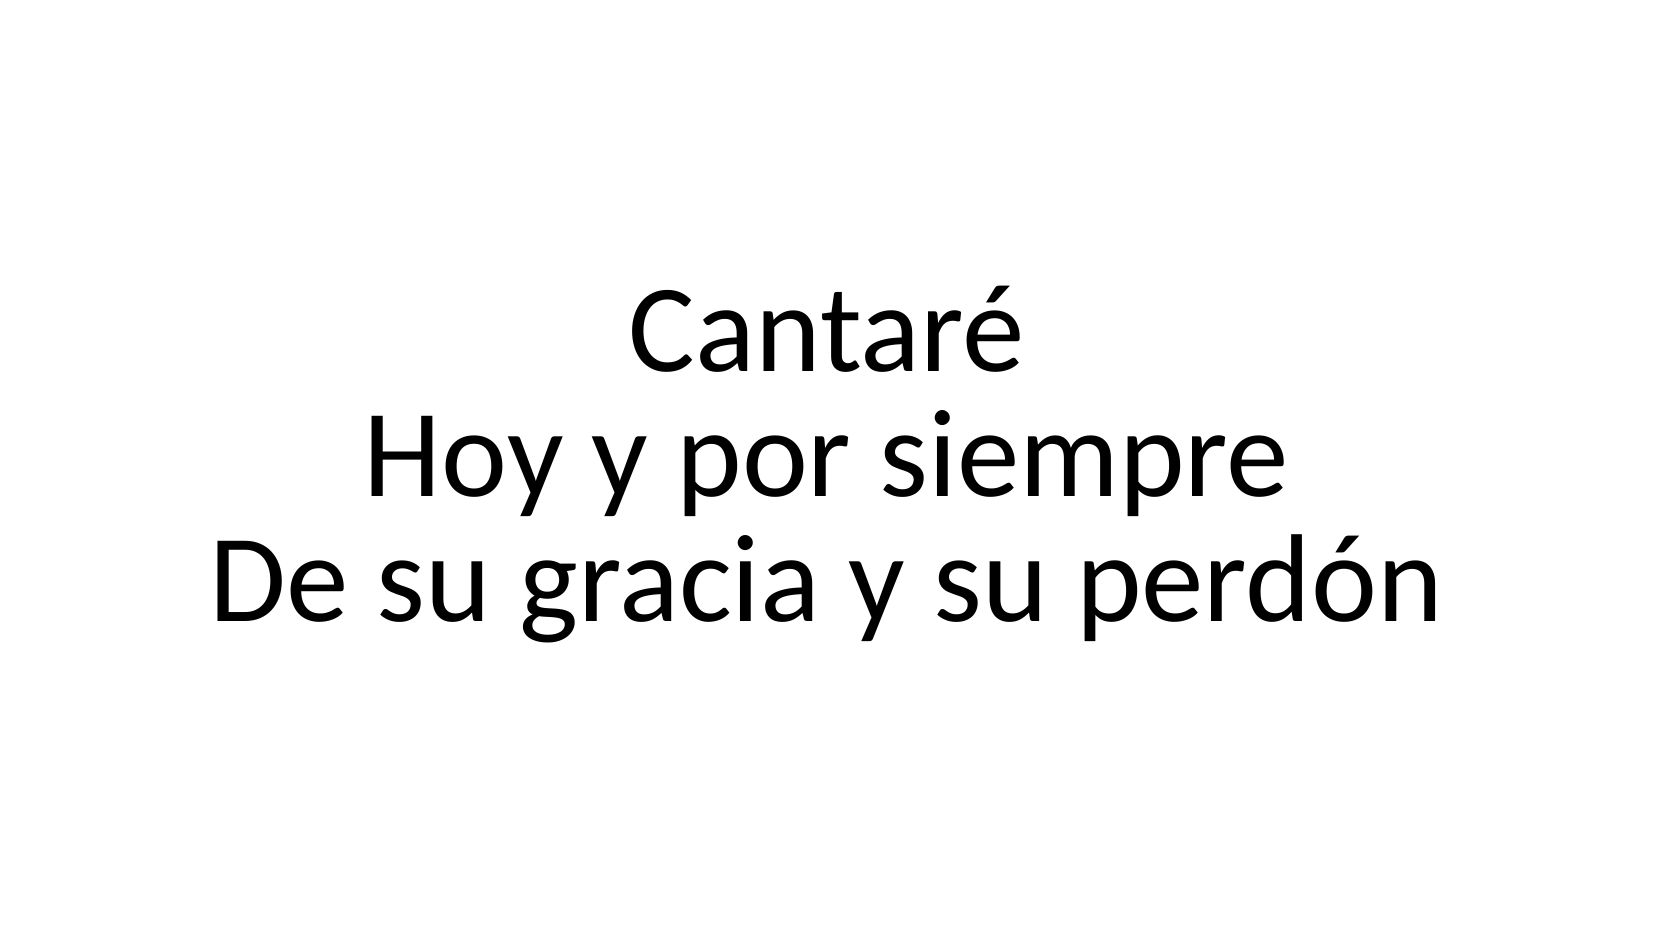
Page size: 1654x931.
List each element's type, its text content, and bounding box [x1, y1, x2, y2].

title Cantaré Hoy y por siempre De su gracia y su perdón [0, 0, 1654, 931]
